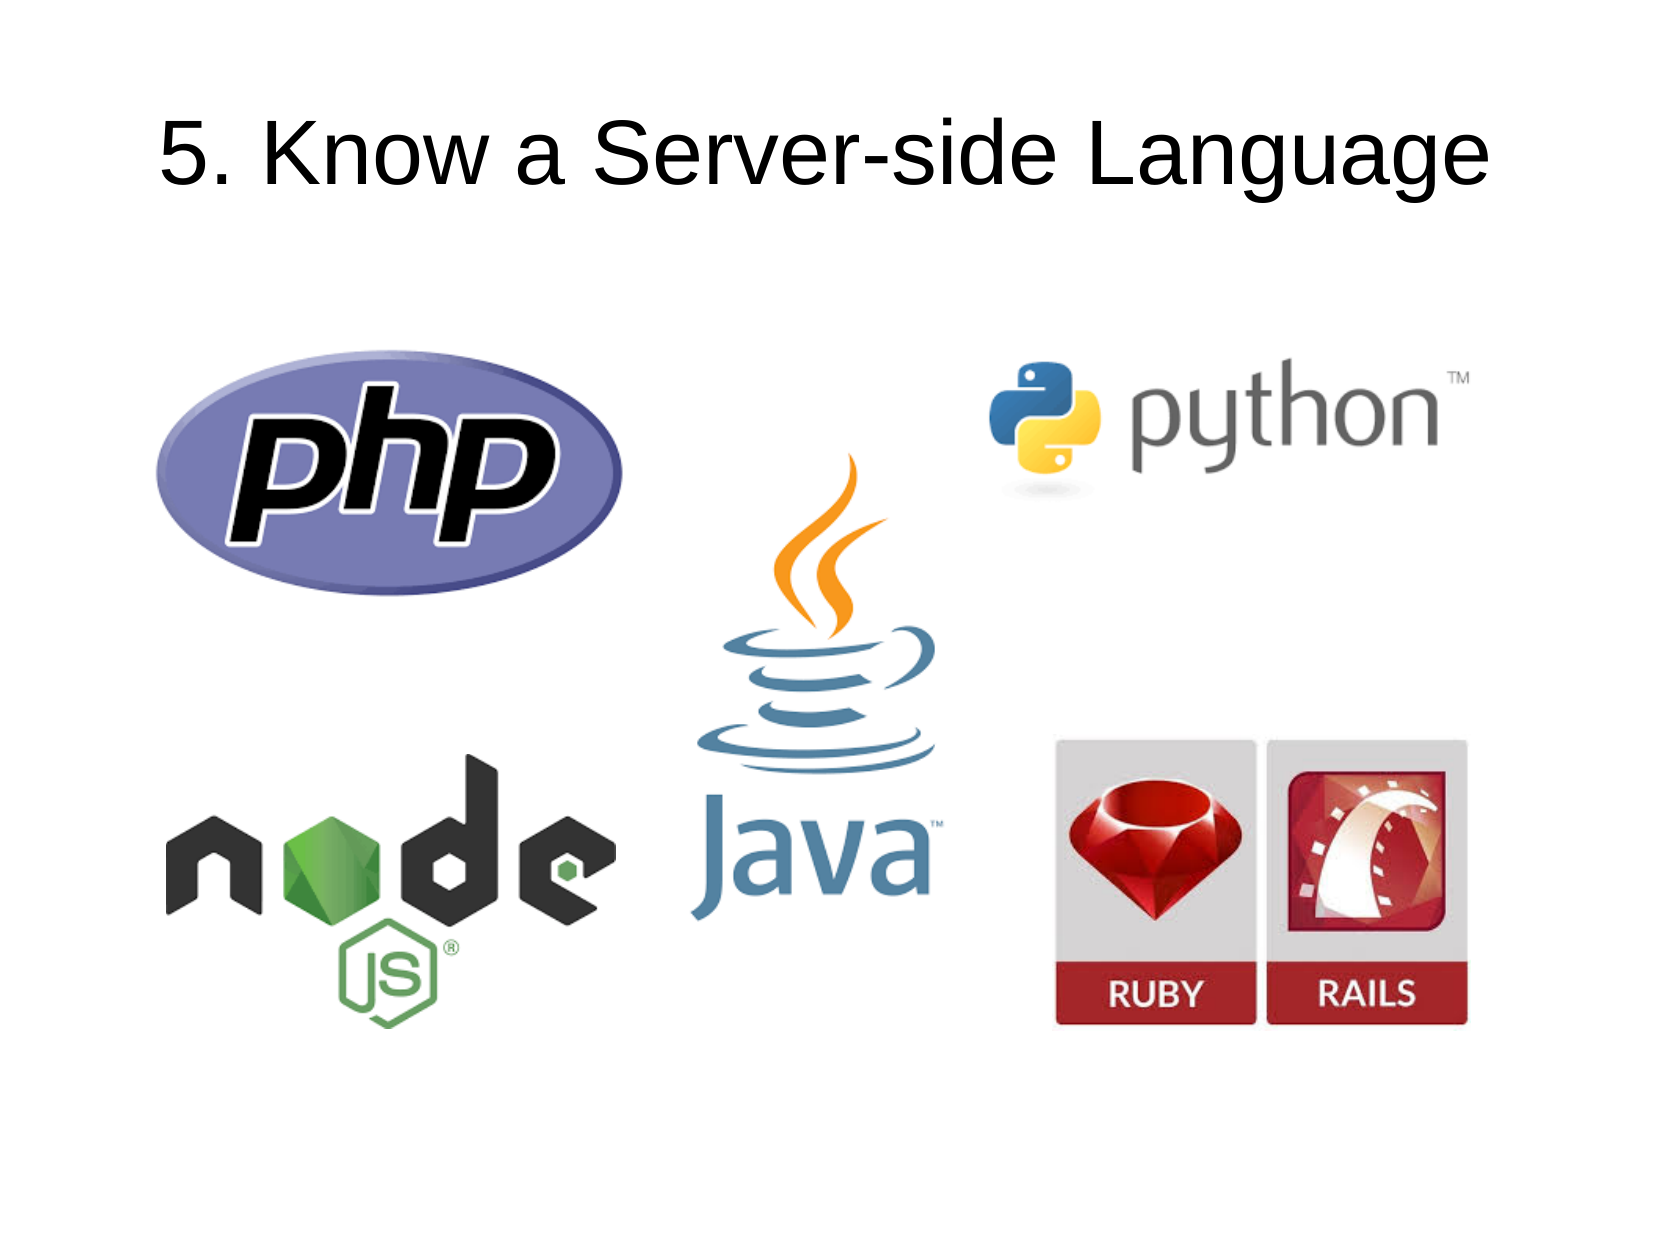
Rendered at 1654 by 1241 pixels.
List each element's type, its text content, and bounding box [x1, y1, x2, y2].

picture [150, 344, 629, 603]
title 5. Know a Server-side Language [82, 49, 1571, 257]
picture [1052, 734, 1471, 1031]
picture [166, 754, 616, 1029]
picture [685, 329, 1516, 925]
